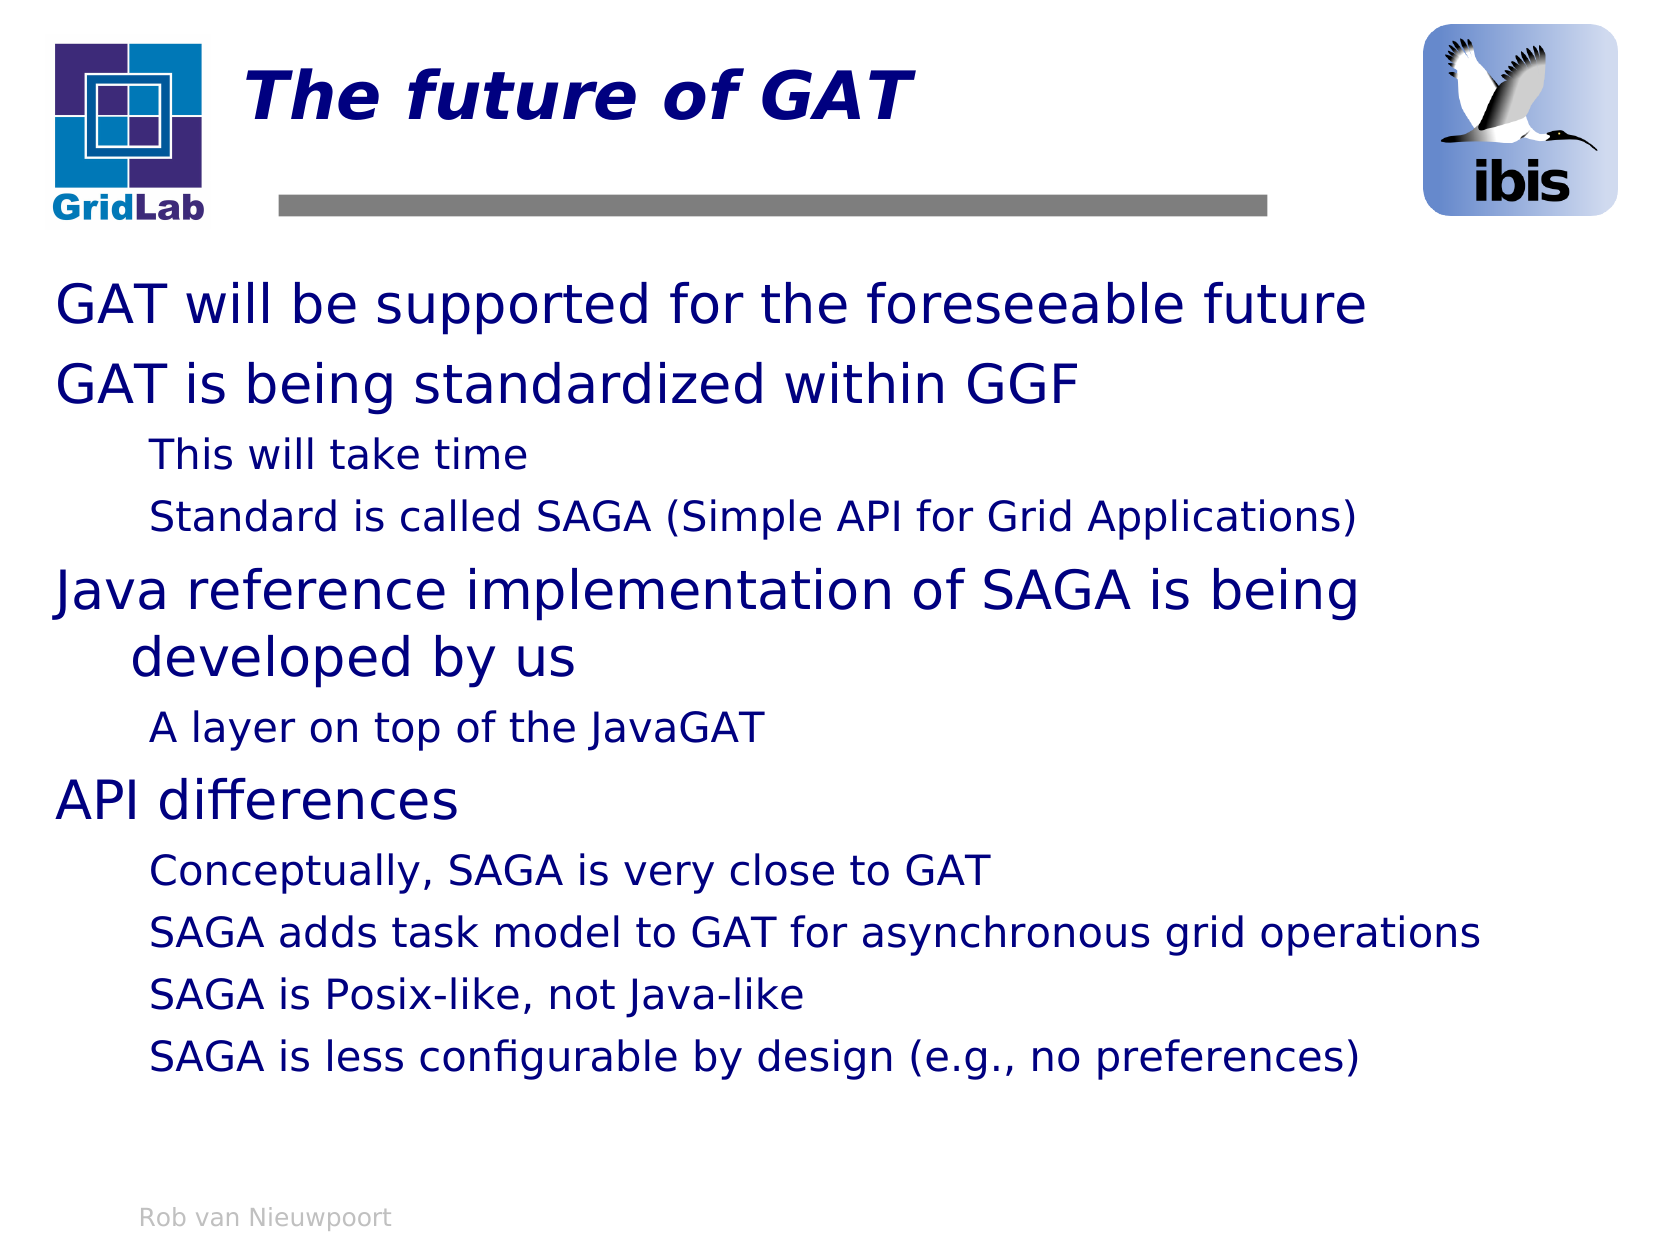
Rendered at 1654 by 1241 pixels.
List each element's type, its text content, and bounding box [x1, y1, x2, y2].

picture [1423, 24, 1618, 216]
picture [45, 34, 211, 230]
list GAT will be supported for the foreseeable future GAT is being standardized within GGF This will take time Standard is called SAGA (Simple API for Grid Applications) Java reference implementation of SAGA is being developed by us A layer on top of the JavaGAT API differences Conceptually, SAGA is very close to GAT SAGA adds task model to GAT for asynchronous grid operations SAGA is Posix-like, not Java-like SAGA is less configurable by design (e.g., no preferences) [55, 268, 1599, 1125]
title The future of GAT [243, 0, 1280, 187]
